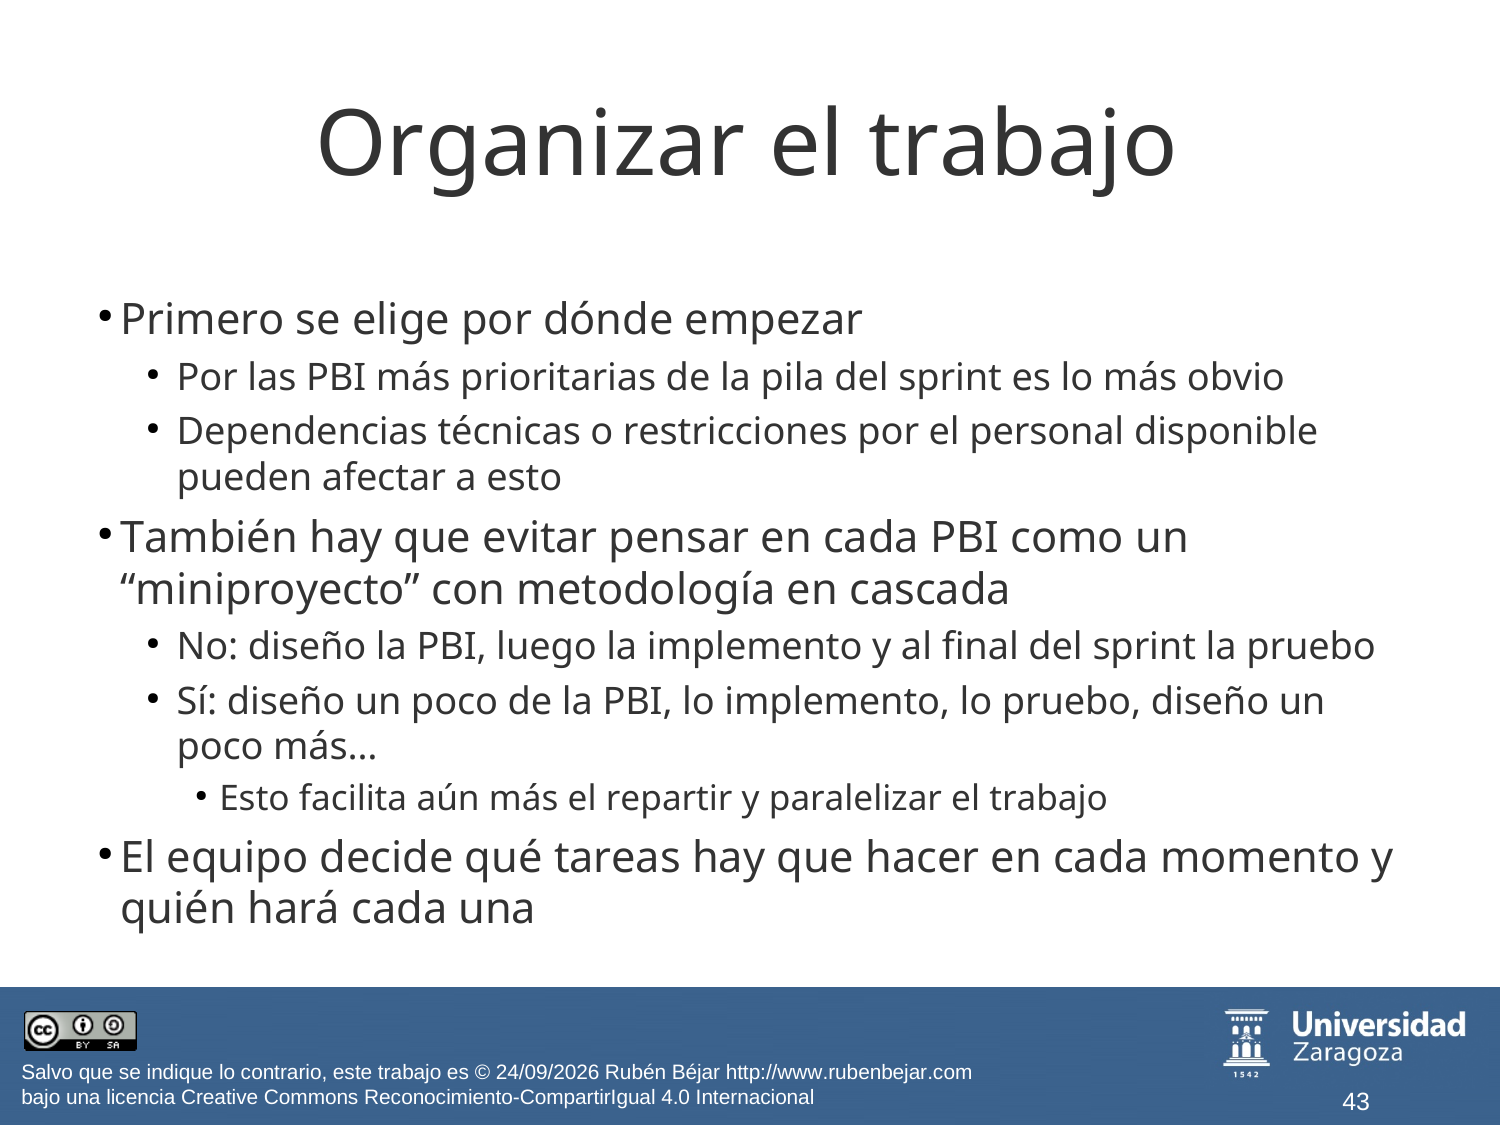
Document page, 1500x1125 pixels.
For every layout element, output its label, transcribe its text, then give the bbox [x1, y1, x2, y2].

picture [0, 987, 1500, 1125]
title Organizar el trabajo [74, 21, 1420, 257]
list Primero se elige por dónde empezar Por las PBI más prioritarias de la pila del sprint es lo más obvio Dependencias técnicas o restricciones por el personal disponible pueden afectar a esto También hay que evitar pensar en cada PBI como un “miniproyecto” con metodología en cascada No: diseño la PBI, luego la implemento y al final del sprint la pruebo Sí: diseño un poco de la PBI, lo implemento, lo pruebo, diseño un poco más… Esto facilita aún más el repartir y paralelizar el trabajo El equipo decide qué tareas hay que hacer en cada momento y quién hará cada una [82, 283, 1418, 957]
